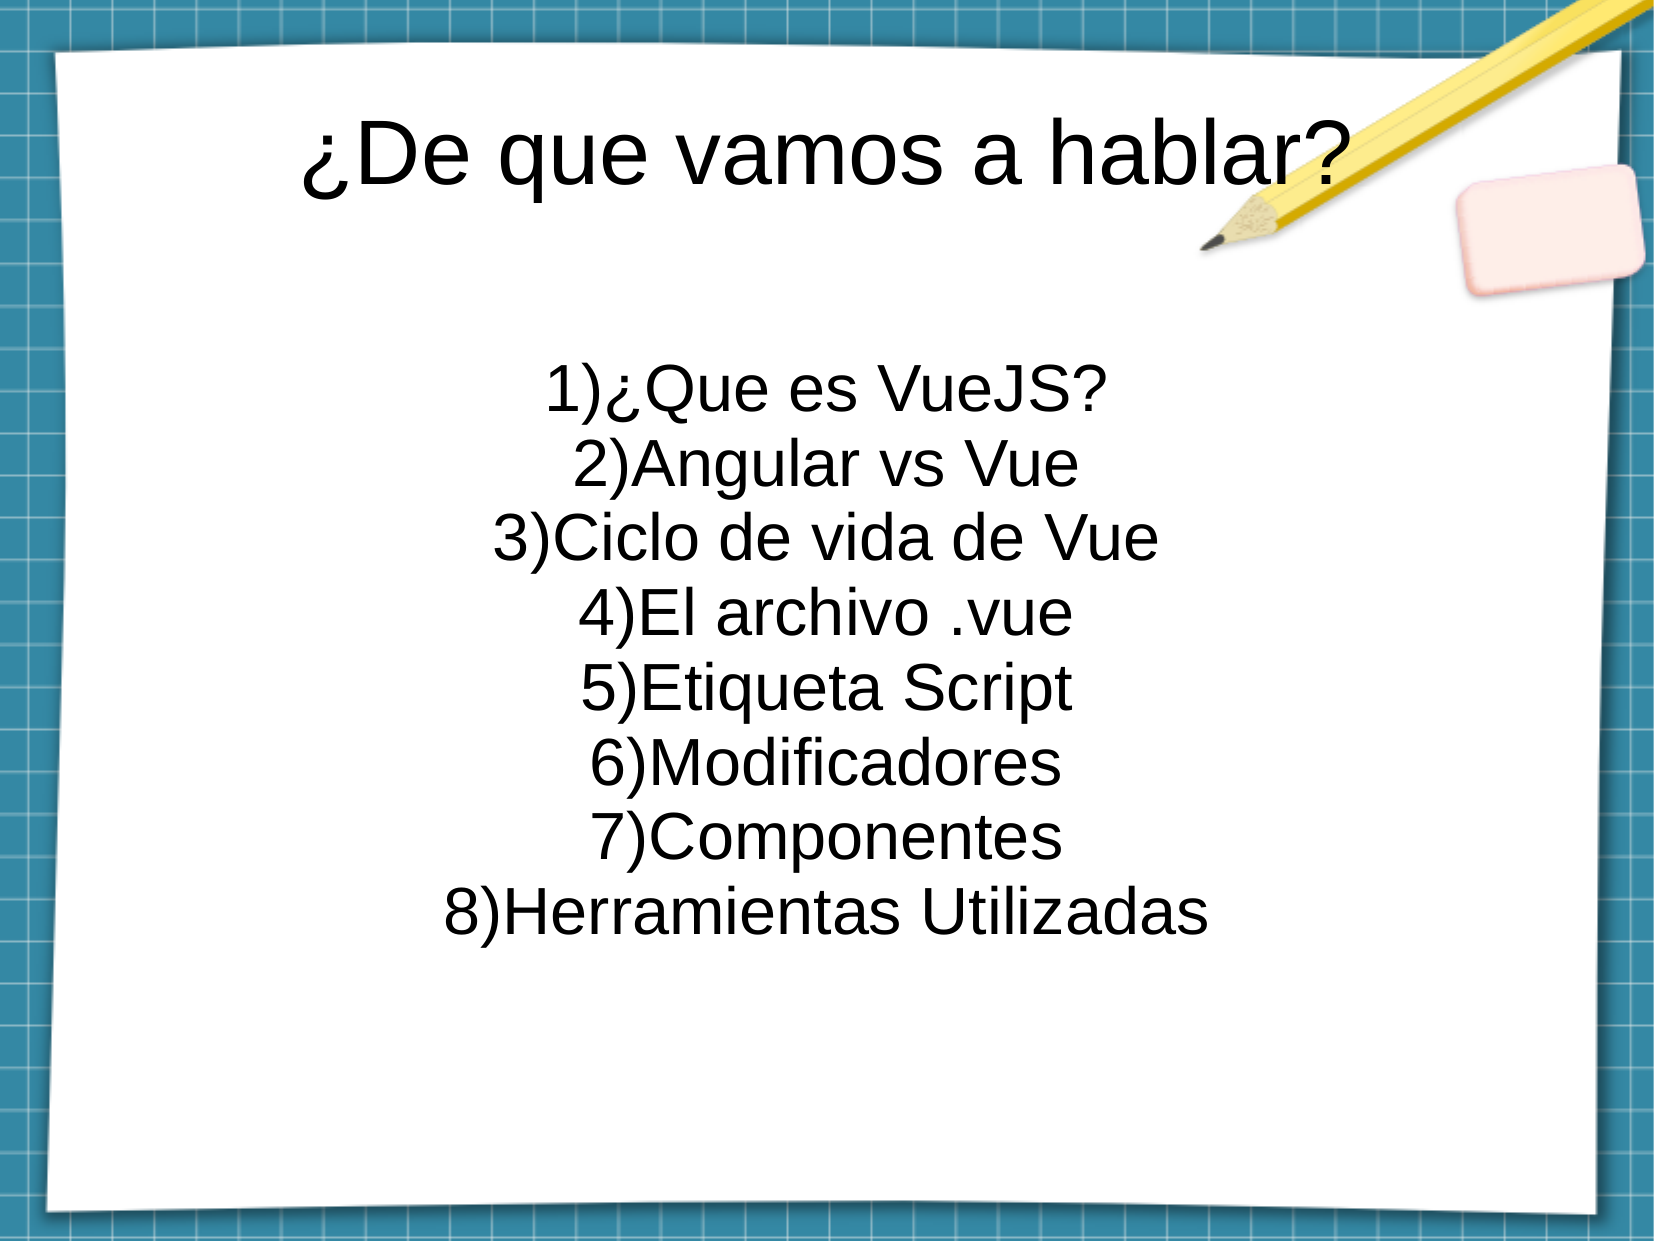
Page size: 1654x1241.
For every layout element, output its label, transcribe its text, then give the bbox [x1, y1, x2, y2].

picture [0, 0, 1654, 1241]
subtitle ¿Que es VueJS? Angular vs Vue Ciclo de vida de Vue El archivo .vue Etiqueta Script Modificadores Componentes Herramientas Utilizadas [82, 290, 1571, 1010]
title ¿De que vamos a hablar? [82, 49, 1571, 257]
